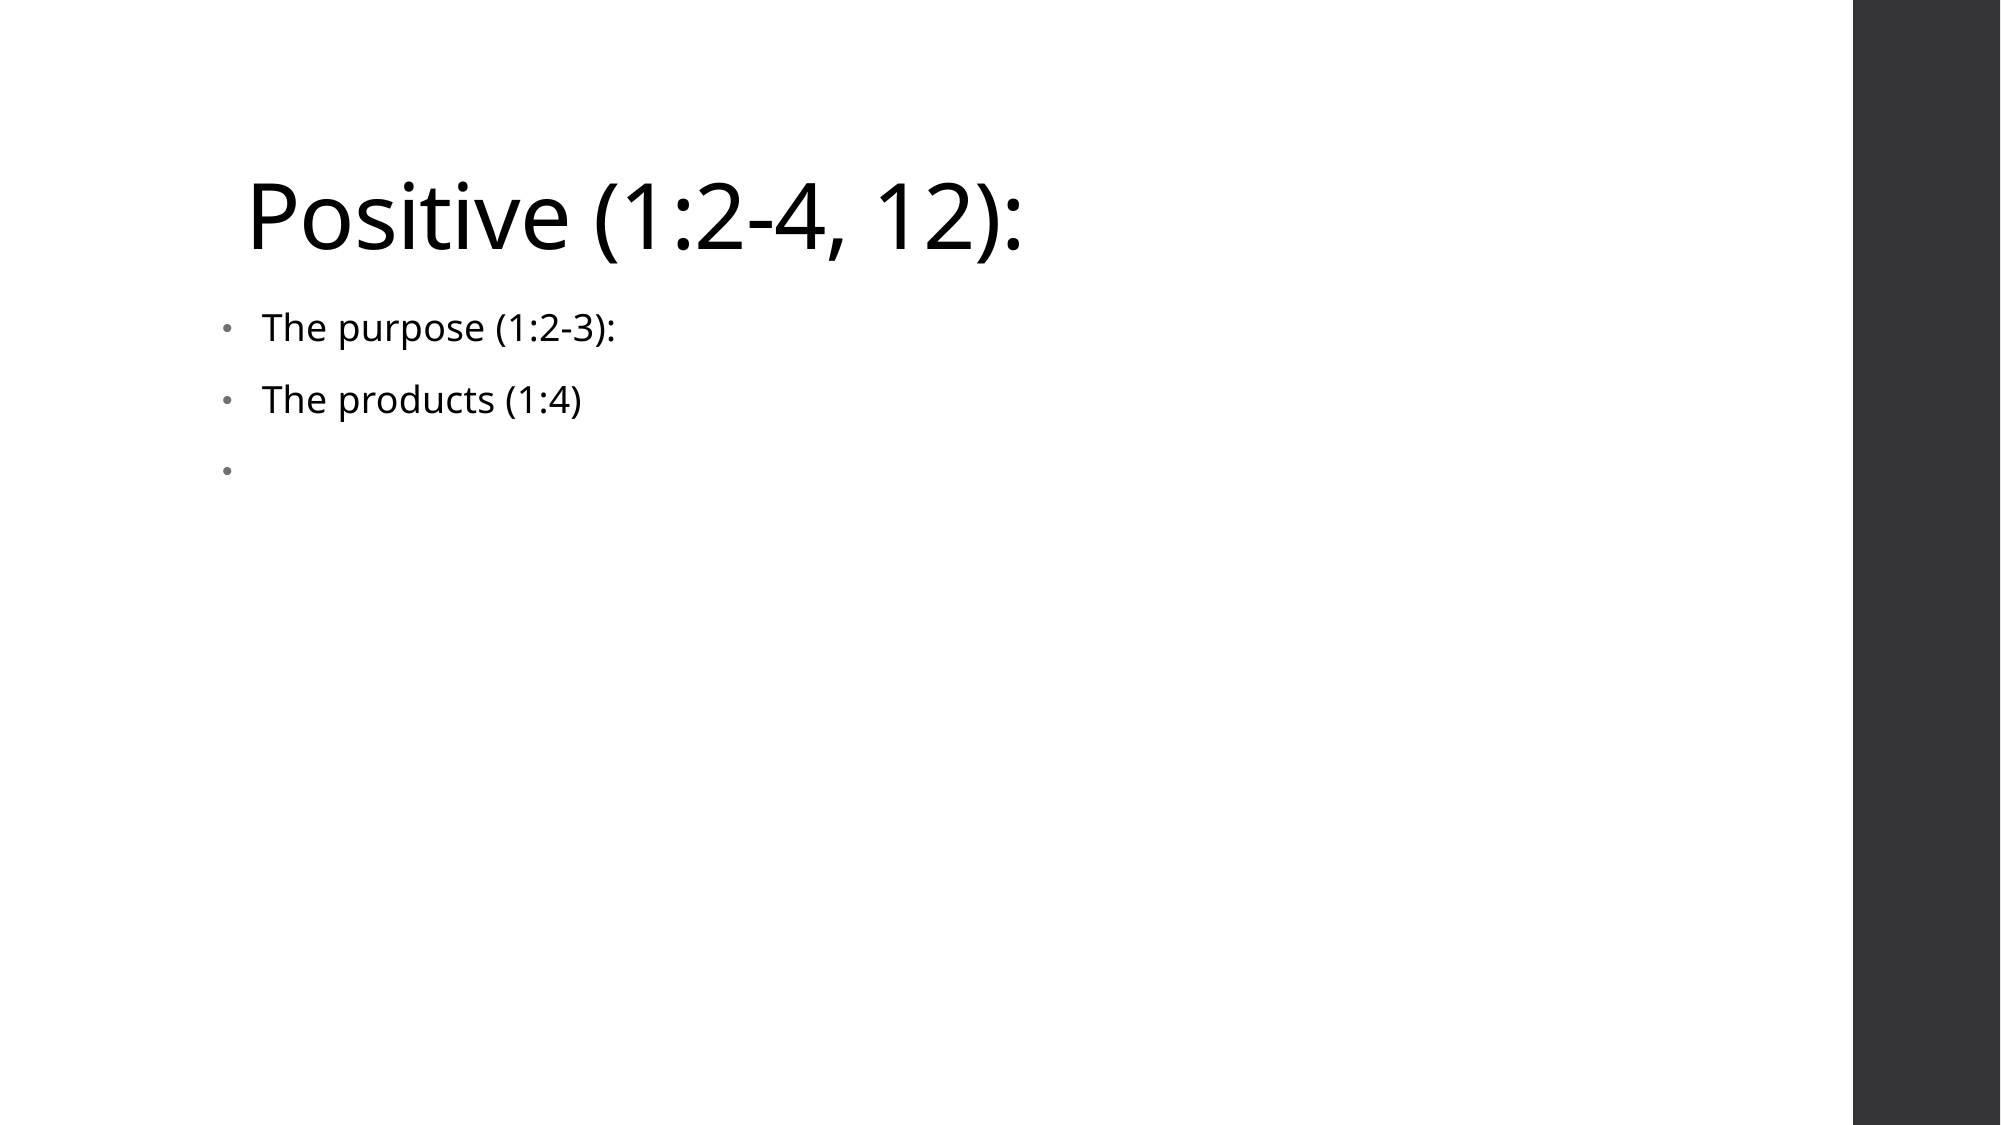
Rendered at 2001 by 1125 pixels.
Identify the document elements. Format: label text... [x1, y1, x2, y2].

title Positive (1:2-4, 12): [206, 60, 1797, 278]
list The purpose (1:2-3): The products (1:4) [206, 299, 1617, 1014]
